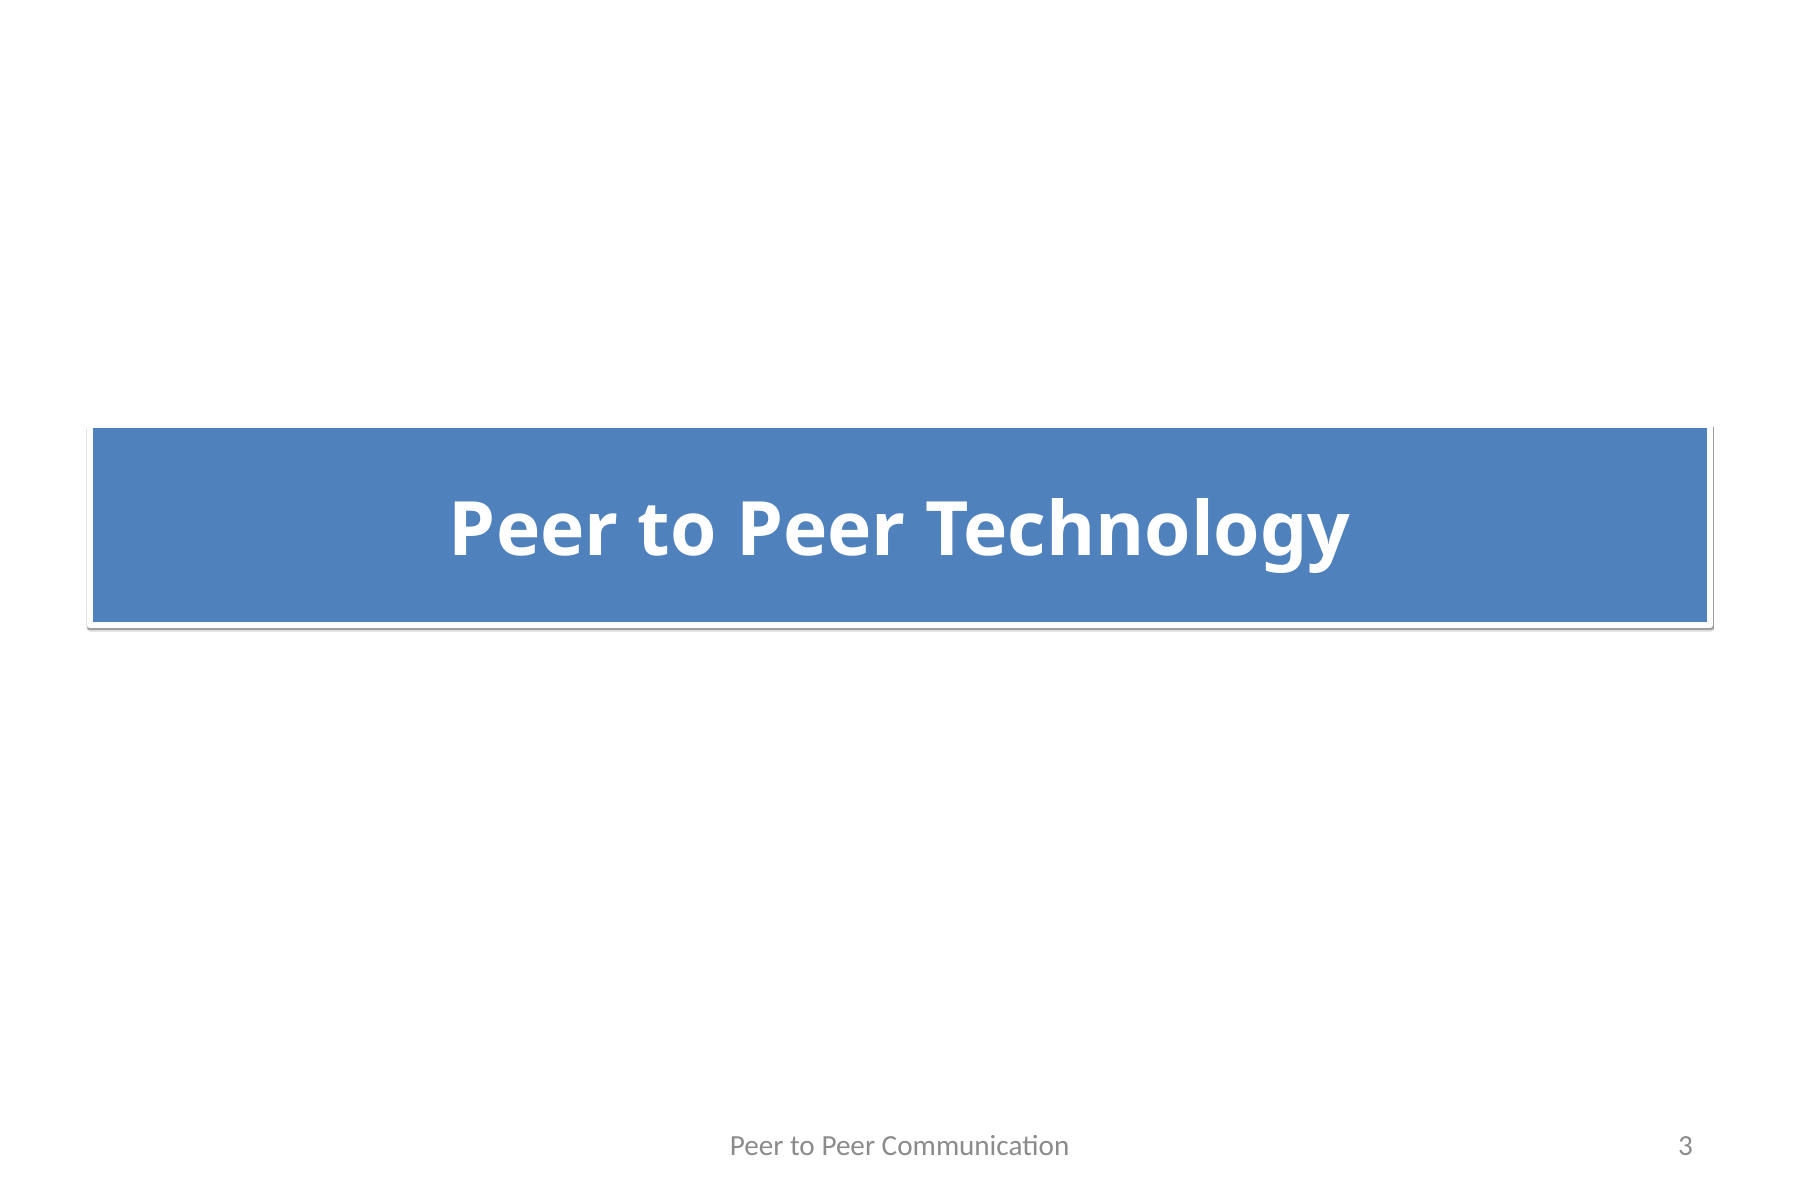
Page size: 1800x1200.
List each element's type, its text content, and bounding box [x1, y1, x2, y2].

slide_number 3 [1290, 1112, 1710, 1177]
title Peer to Peer Technology [90, 425, 1710, 626]
footer Peer to Peer Communication [615, 1112, 1185, 1177]
